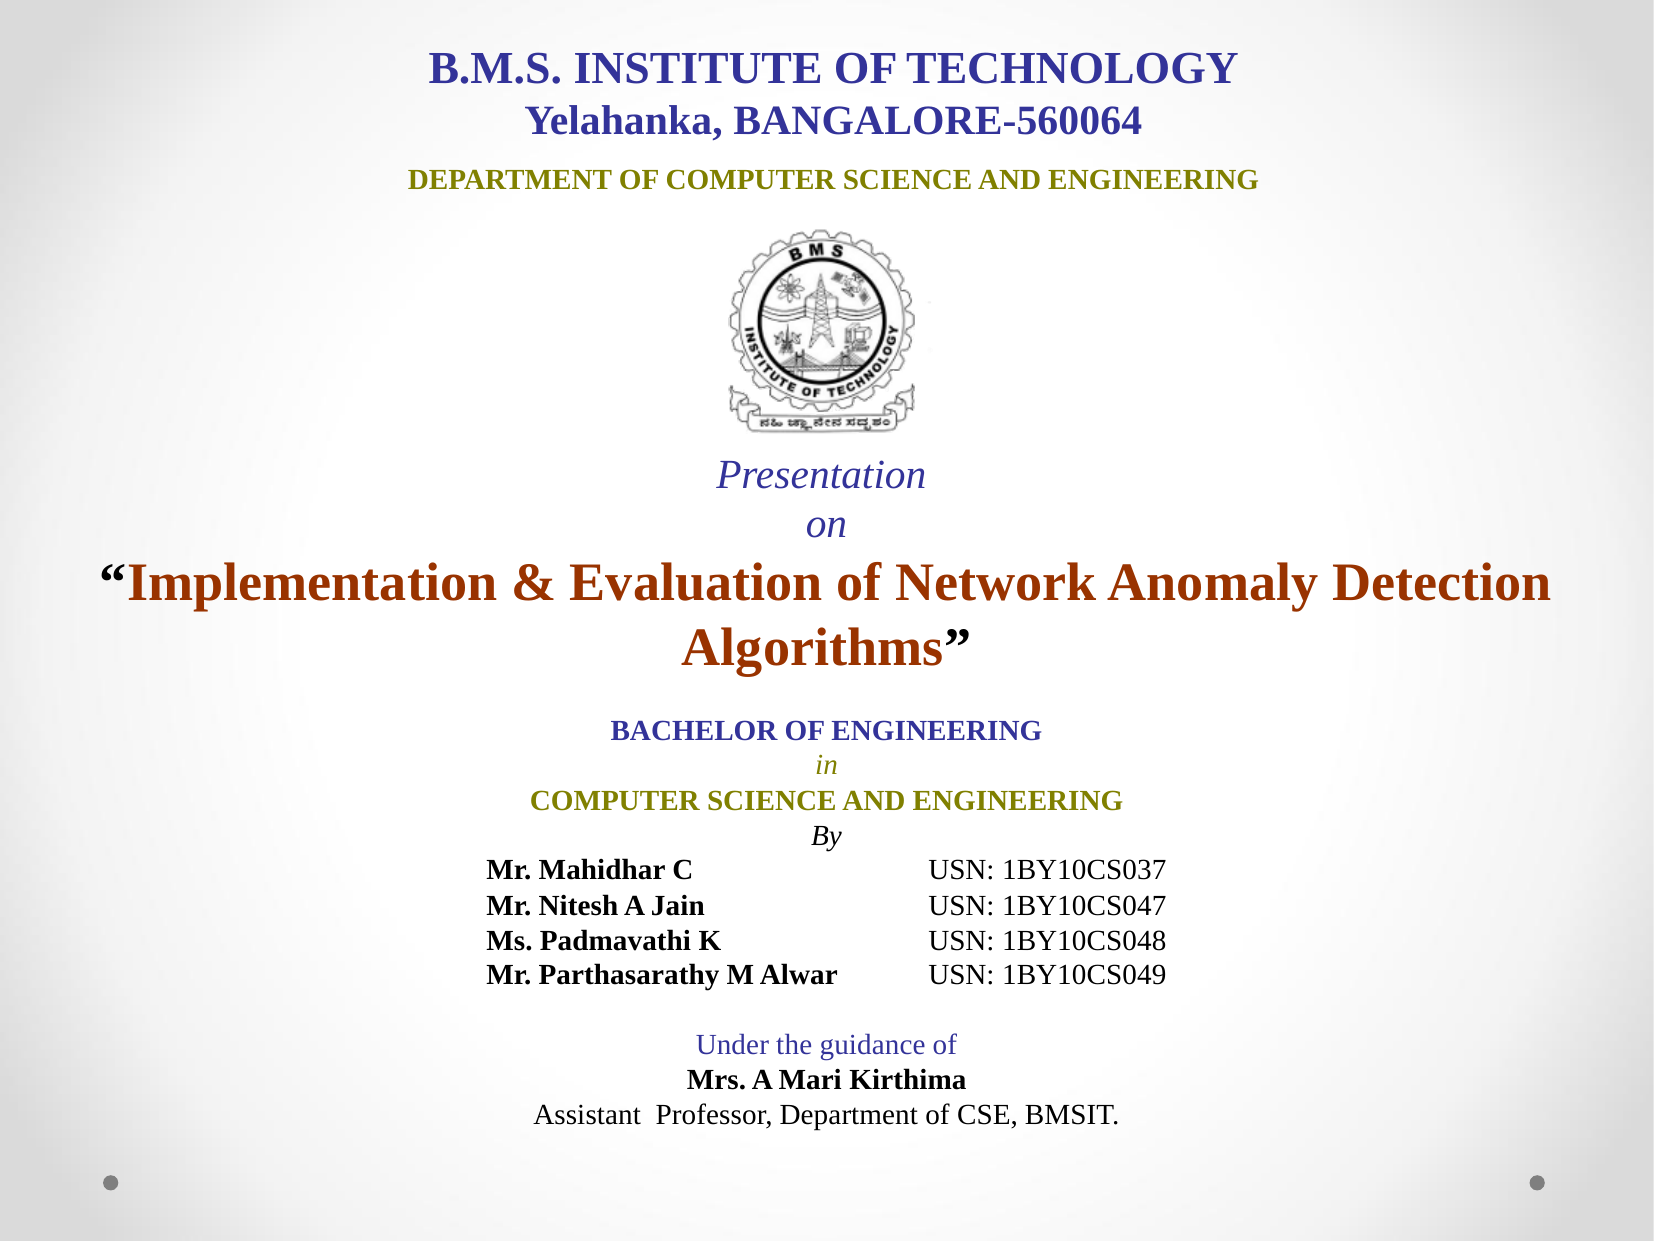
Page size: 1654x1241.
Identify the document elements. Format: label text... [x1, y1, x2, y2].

text_box Presentation on “Implementation & Evaluation of Network Anomaly Detection Algorithms” BACHELOR OF ENGINEERING in COMPUTER SCIENCE AND ENGINEERING By Mr. Mahidhar C USN: 1BY10CS037 Mr. Nitesh A Jain USN: 1BY10CS047 Ms. Padmavathi K USN: 1BY10CS048 Mr. Parthasarathy M Alwar USN: 1BY10CS049 Under the guidance of Mrs. A Mari Kirthima Assistant Professor, Department of CSE, BMSIT. [13, 446, 1640, 1166]
text_box B.M.S. INSTITUTE OF TECHNOLOGY Yelahanka, BANGALORE-560064 DEPARTMENT OF COMPUTER SCIENCE AND ENGINEERING [13, 37, 1654, 231]
picture [0, 0, 1654, 1241]
